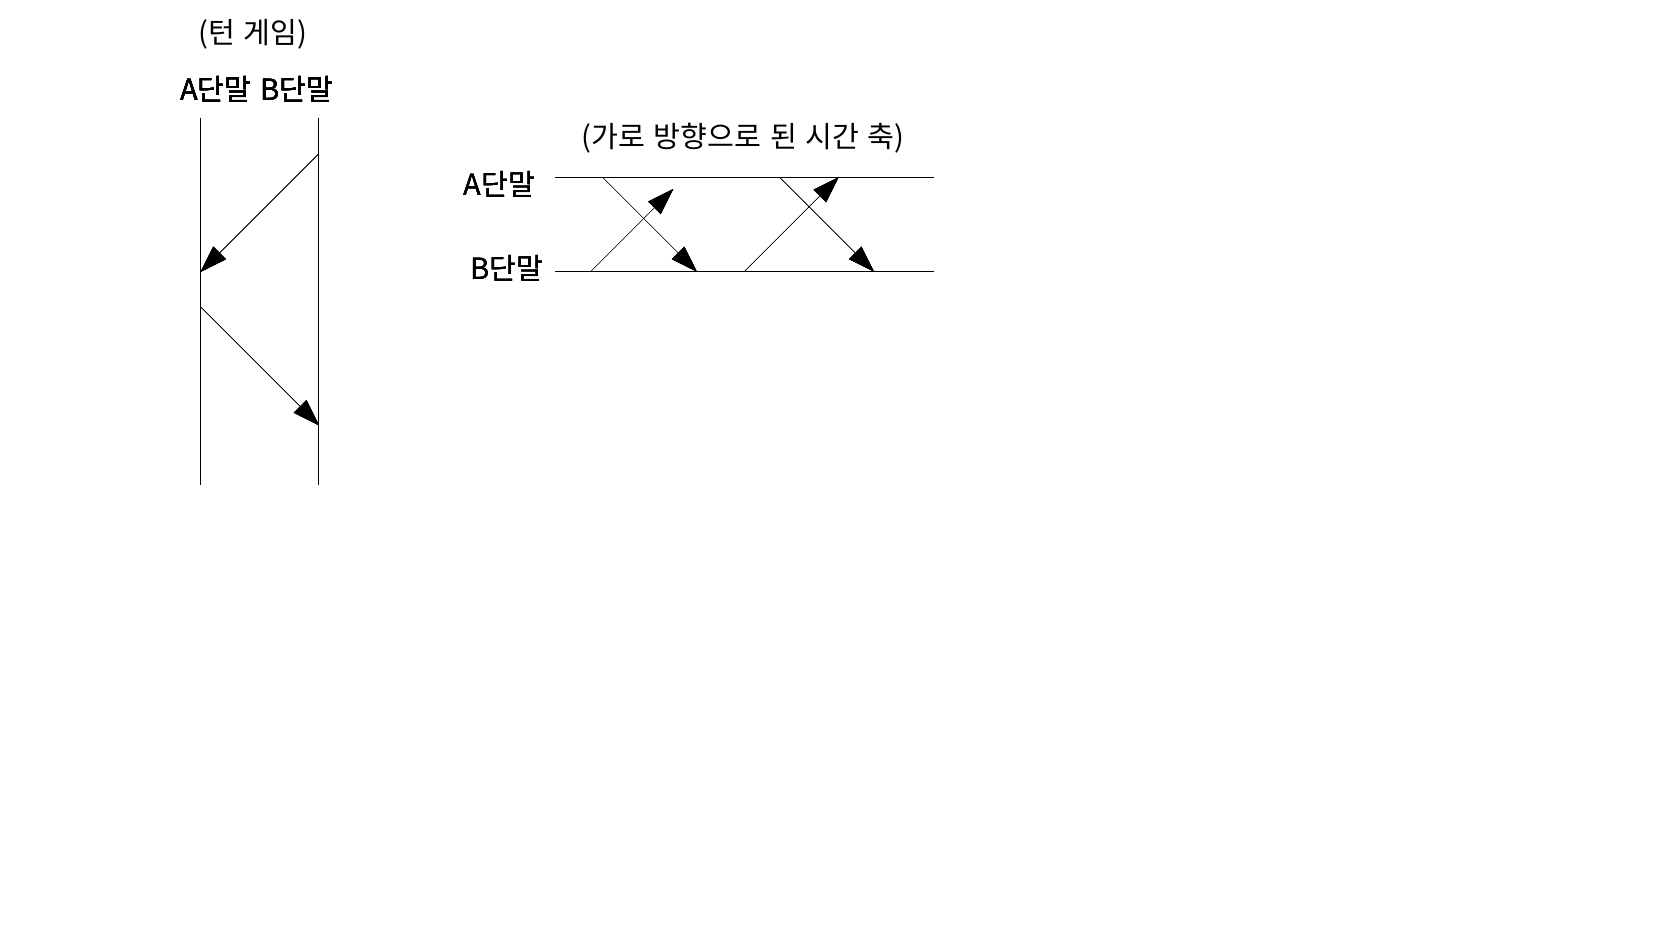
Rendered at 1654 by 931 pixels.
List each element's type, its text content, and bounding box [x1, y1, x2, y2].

text_box [177, 35, 485, 123]
text_box A단말 B단말 [448, 153, 721, 296]
text_box (가로 방향으로 된 시간 축) [566, 106, 1028, 206]
text_box A단말 B단말 [165, 59, 438, 117]
text_box (턴 게임) [177, 2, 449, 35]
